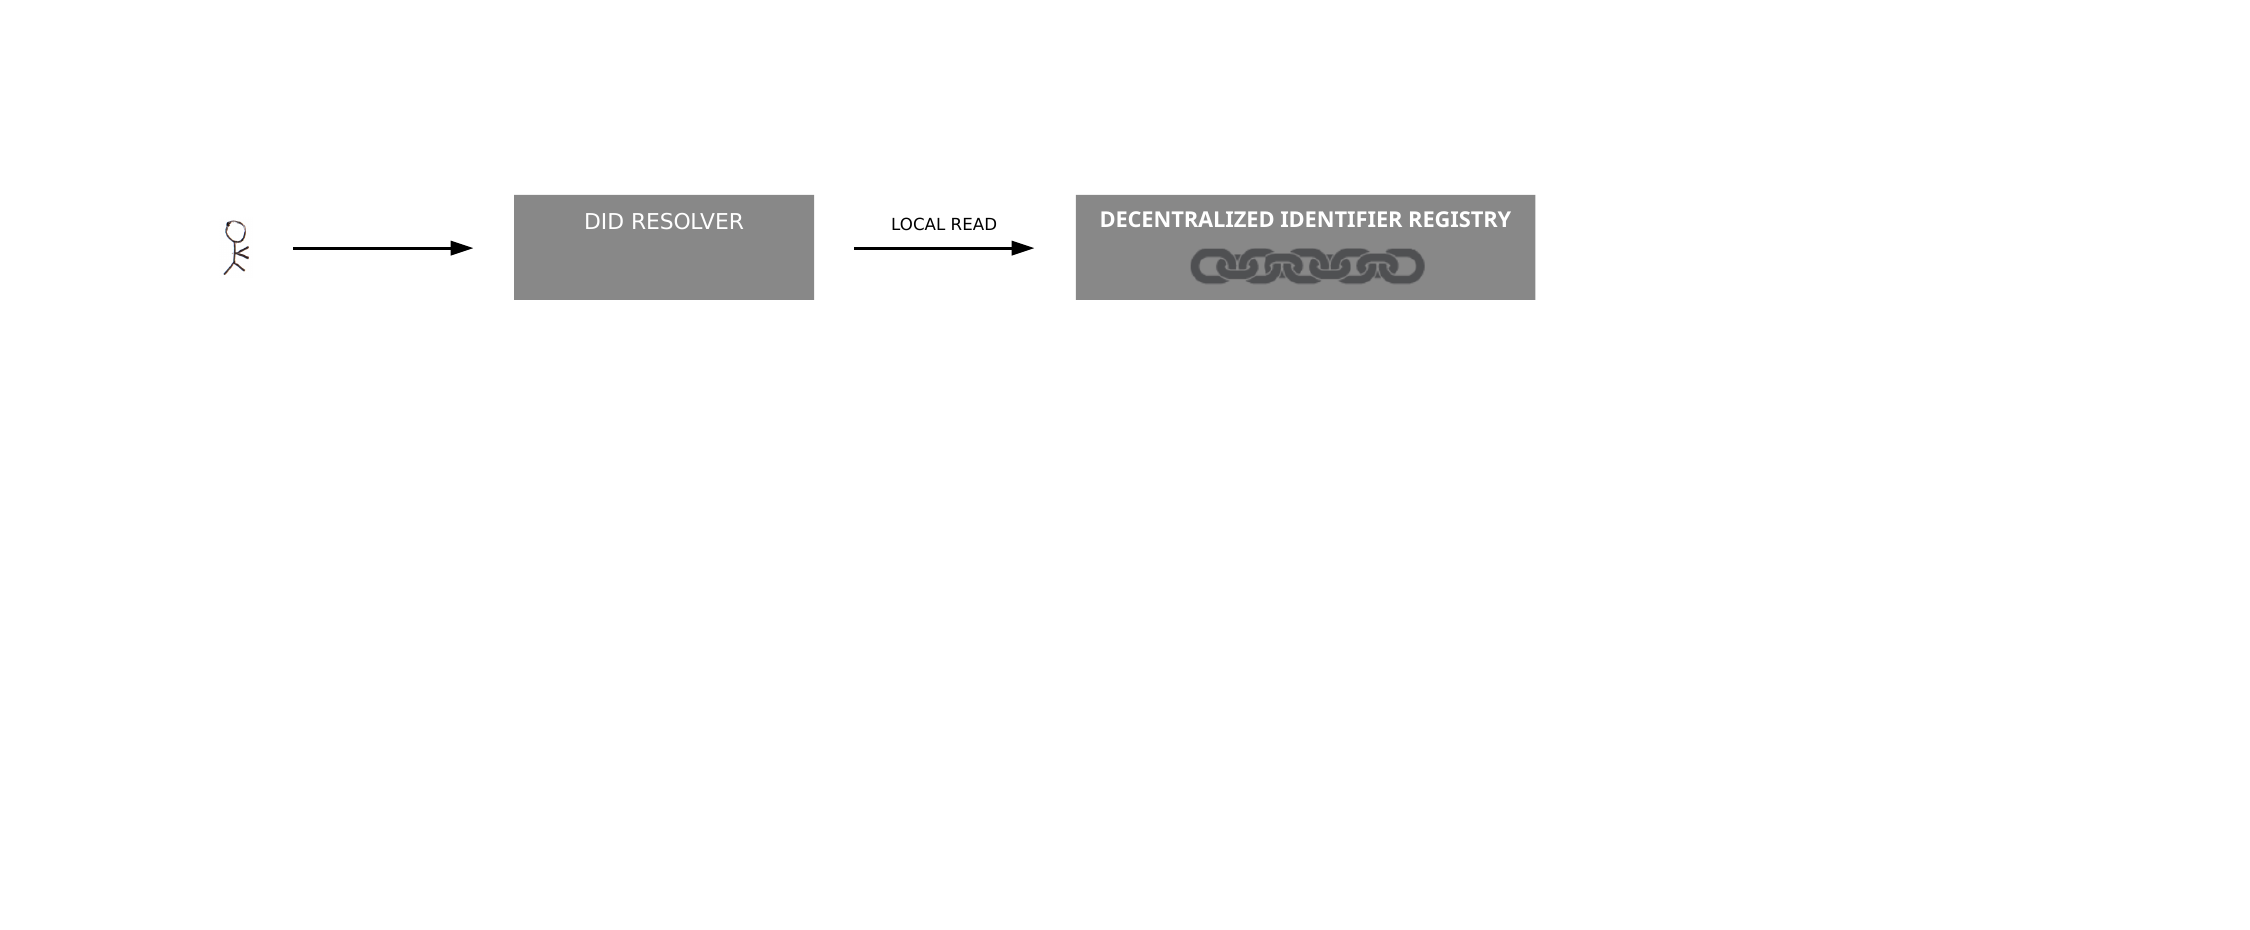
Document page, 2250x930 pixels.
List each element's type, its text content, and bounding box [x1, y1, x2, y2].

text_box DECENTRALIZED IDENTIFIER REGISTRY [1075, 194, 1536, 300]
picture [219, 217, 253, 278]
text_box DID RESOLVER [514, 194, 815, 300]
text_box LOCAL READ [876, 207, 1013, 255]
picture [1176, 238, 1435, 293]
